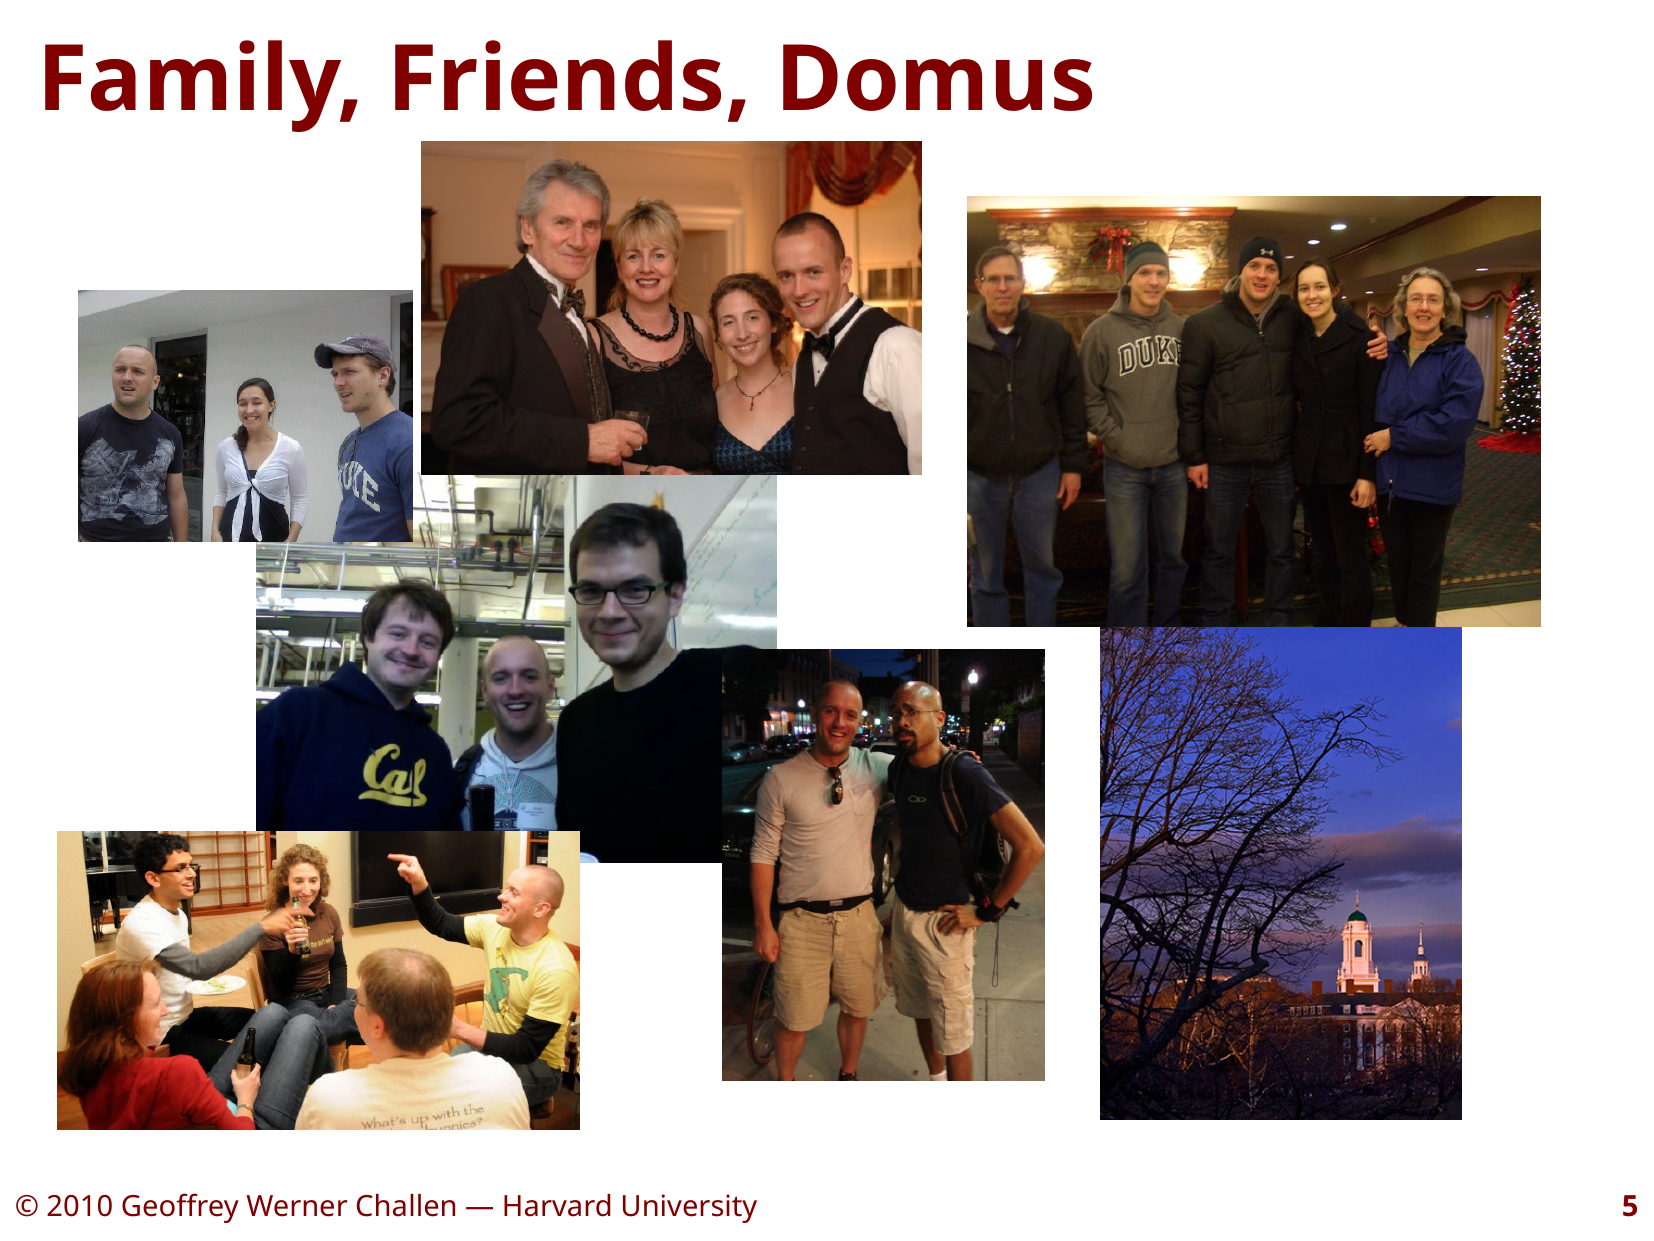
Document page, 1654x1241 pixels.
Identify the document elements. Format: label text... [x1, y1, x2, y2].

picture [967, 196, 1541, 1120]
picture [57, 141, 1045, 1130]
title Family, Friends, Domus [0, 7, 1654, 143]
